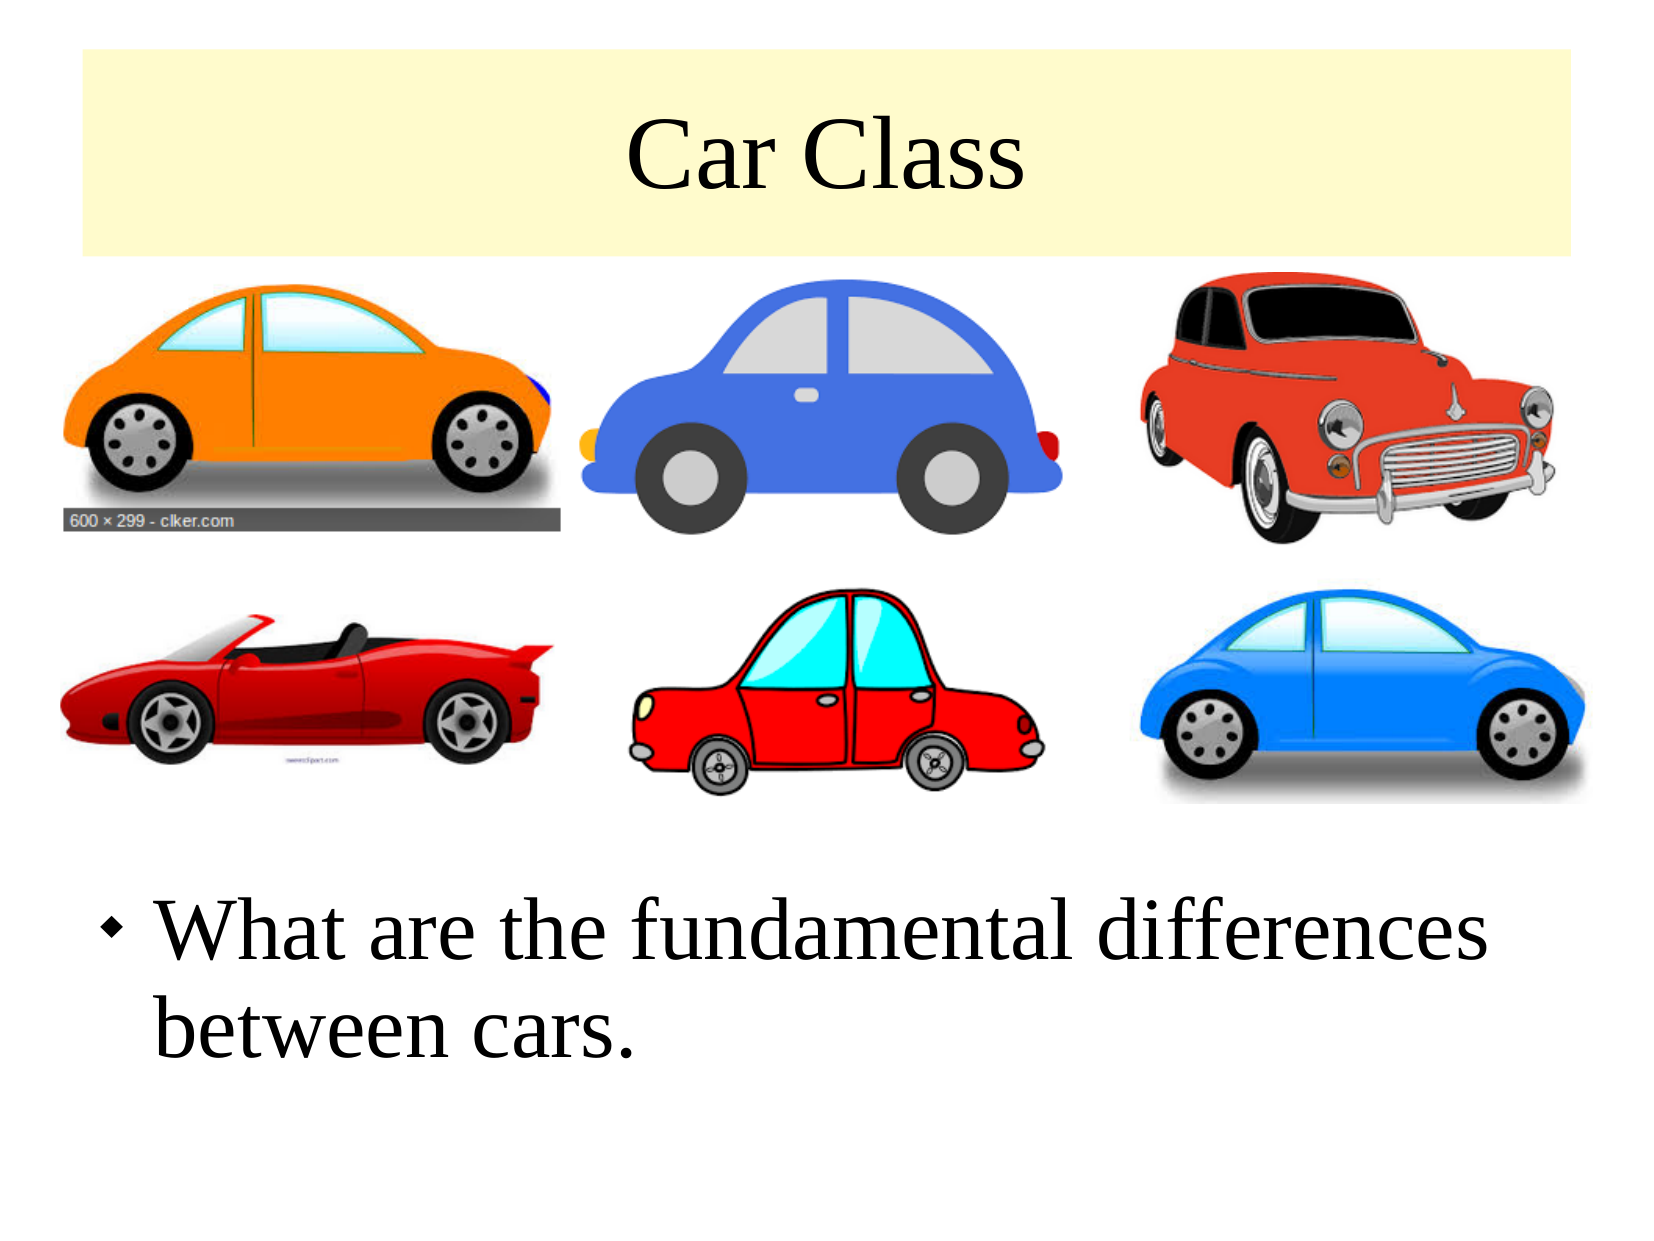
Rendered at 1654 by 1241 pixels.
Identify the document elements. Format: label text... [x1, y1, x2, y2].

picture [59, 272, 1596, 804]
title Car Class [82, 49, 1571, 257]
list What are the fundamental differences between cars. [82, 879, 1571, 1087]
